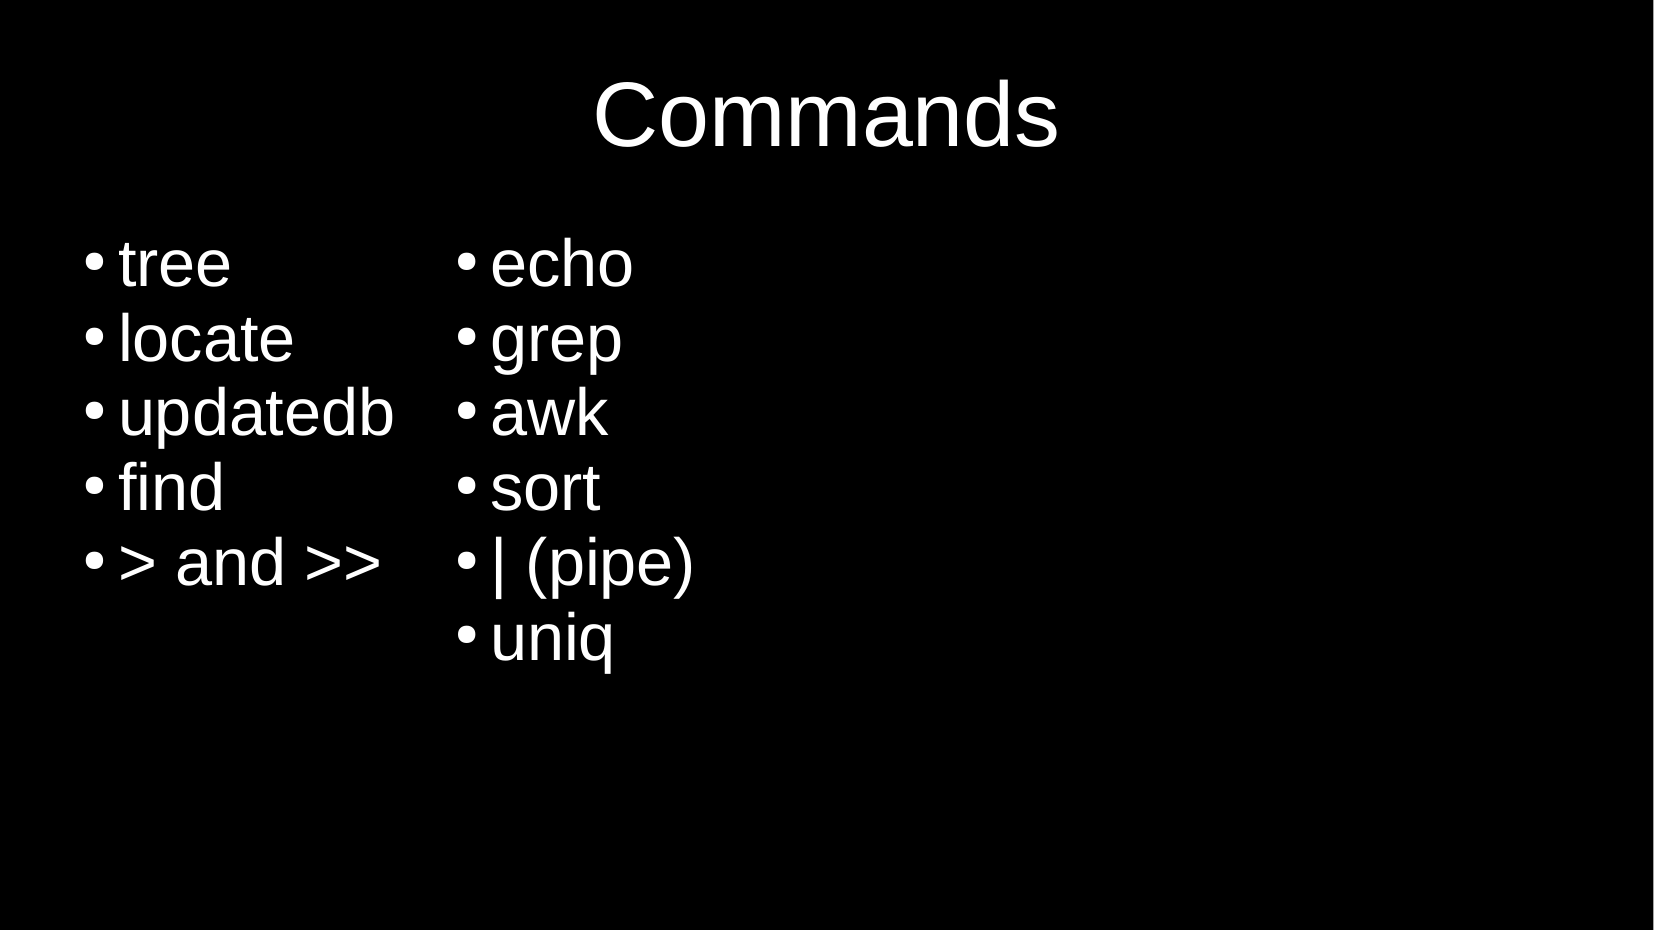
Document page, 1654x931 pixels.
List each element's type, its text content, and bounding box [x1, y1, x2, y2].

text_box echo grep awk sort | (pipe) uniq [454, 150, 860, 824]
subtitle tree locate updatedb find > and >> [82, 150, 454, 824]
title Commands [82, 37, 1571, 193]
